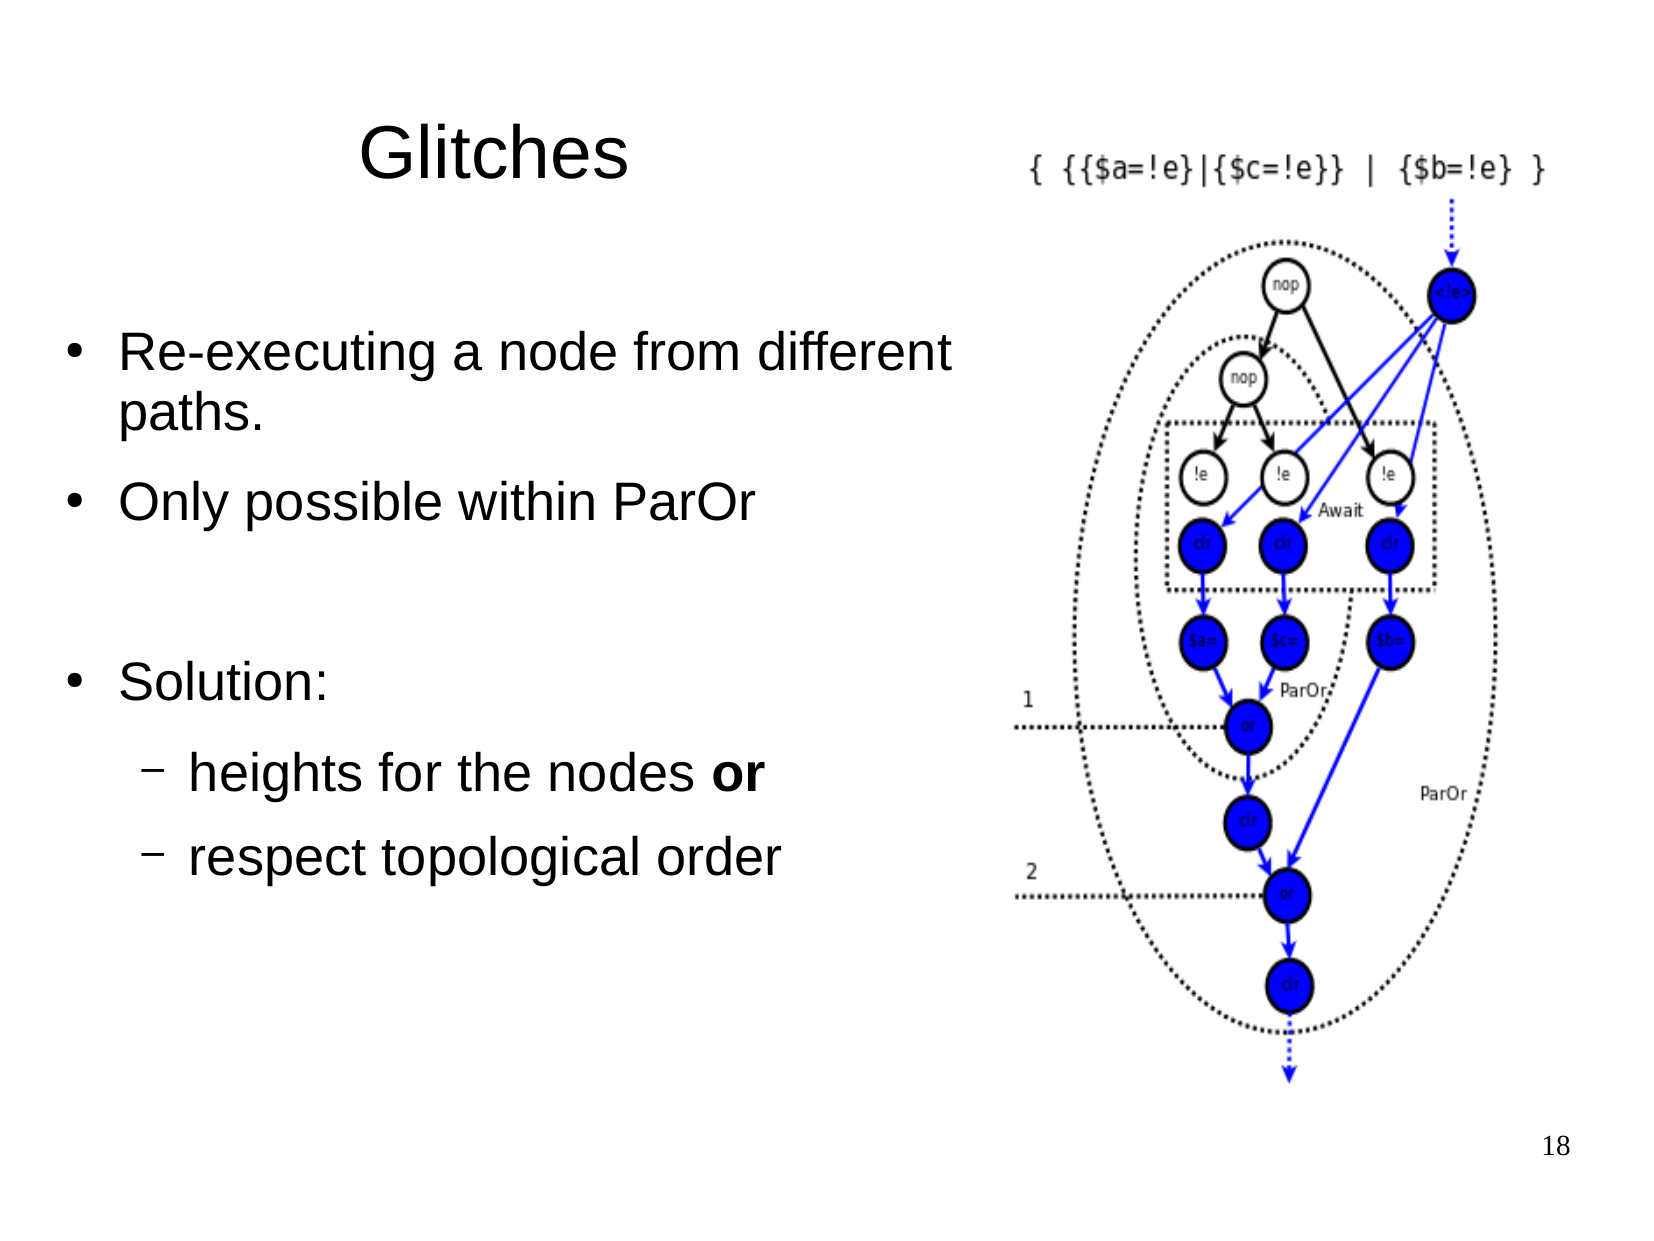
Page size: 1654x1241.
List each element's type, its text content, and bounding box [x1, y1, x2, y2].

title Glitches [59, 49, 930, 231]
list Re-executing a node from different paths. Only possible within ParOr Solution: heights for the nodes or respect topological order [47, 231, 978, 1050]
picture [1012, 149, 1550, 1088]
